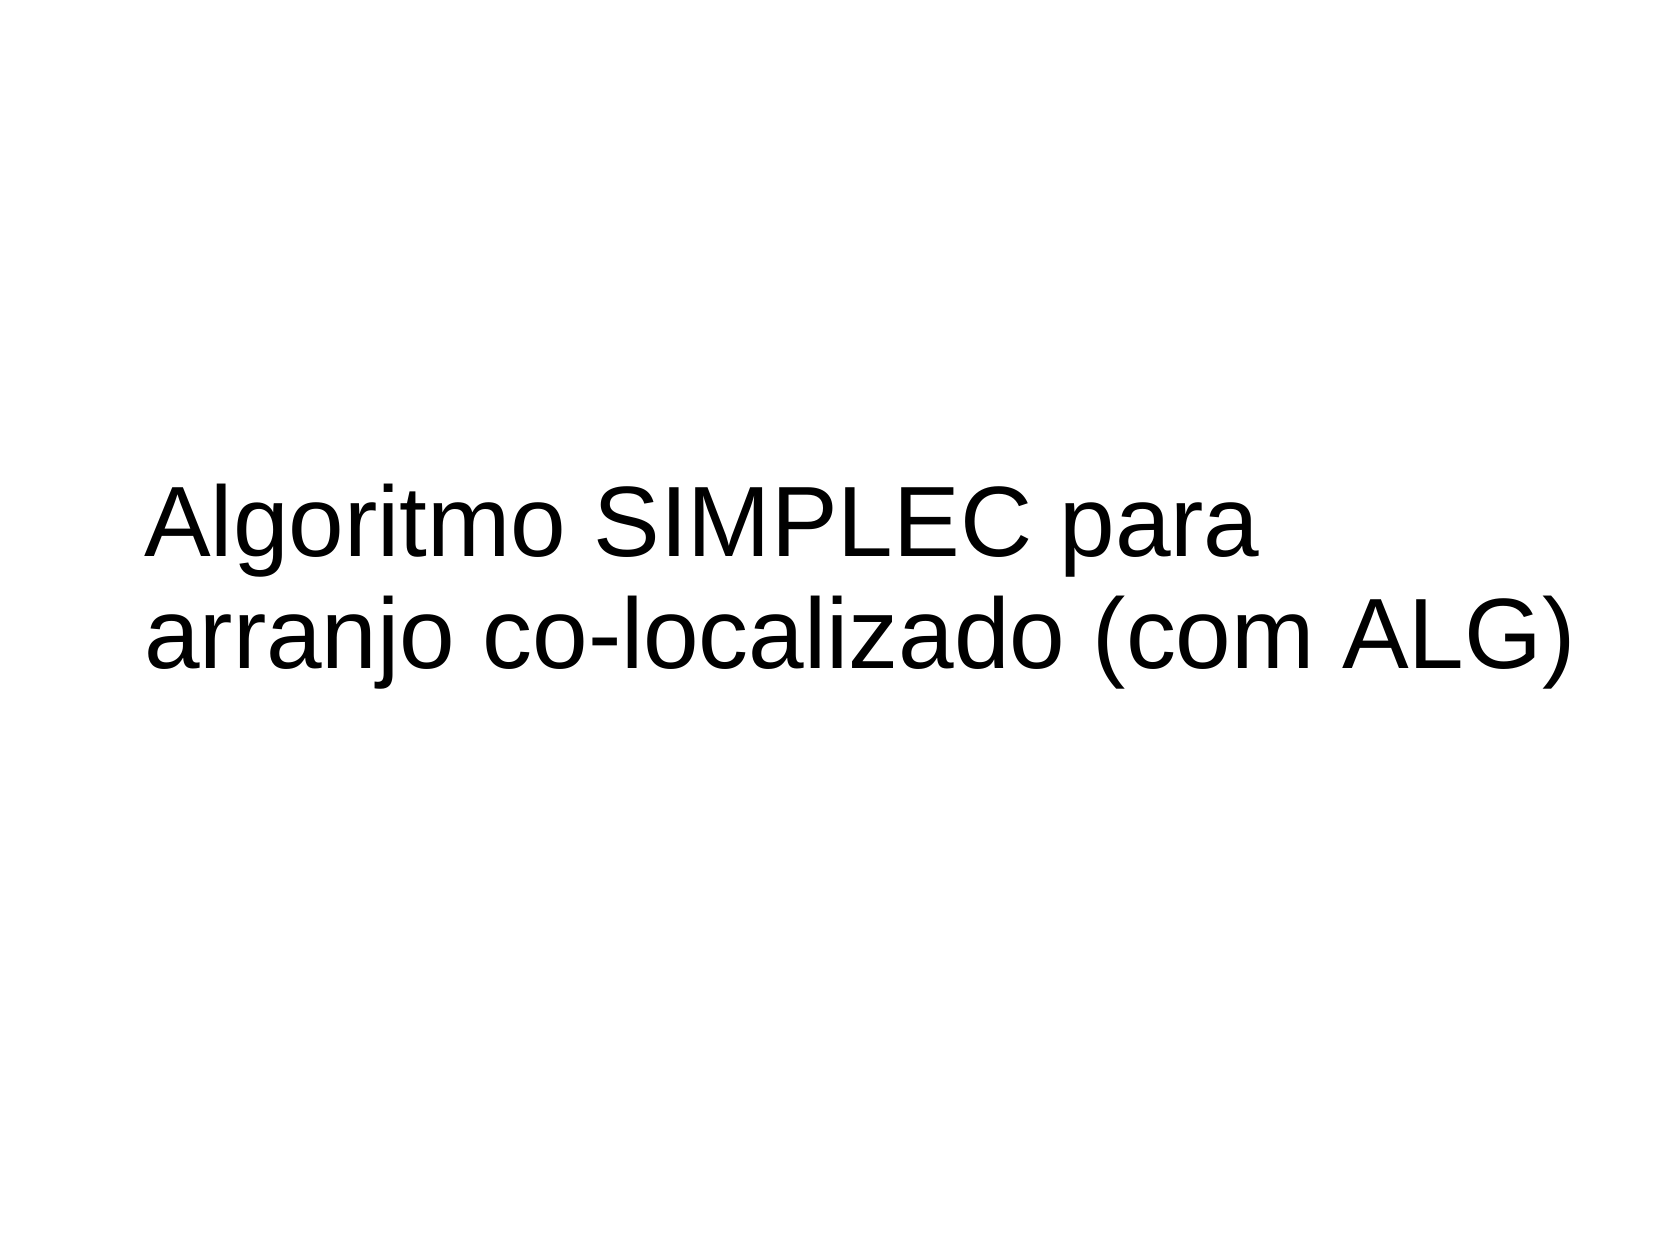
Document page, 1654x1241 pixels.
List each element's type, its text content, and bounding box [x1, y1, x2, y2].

text_box Algoritmo SIMPLEC para arranjo co-localizado (com ALG) [129, 458, 1565, 697]
